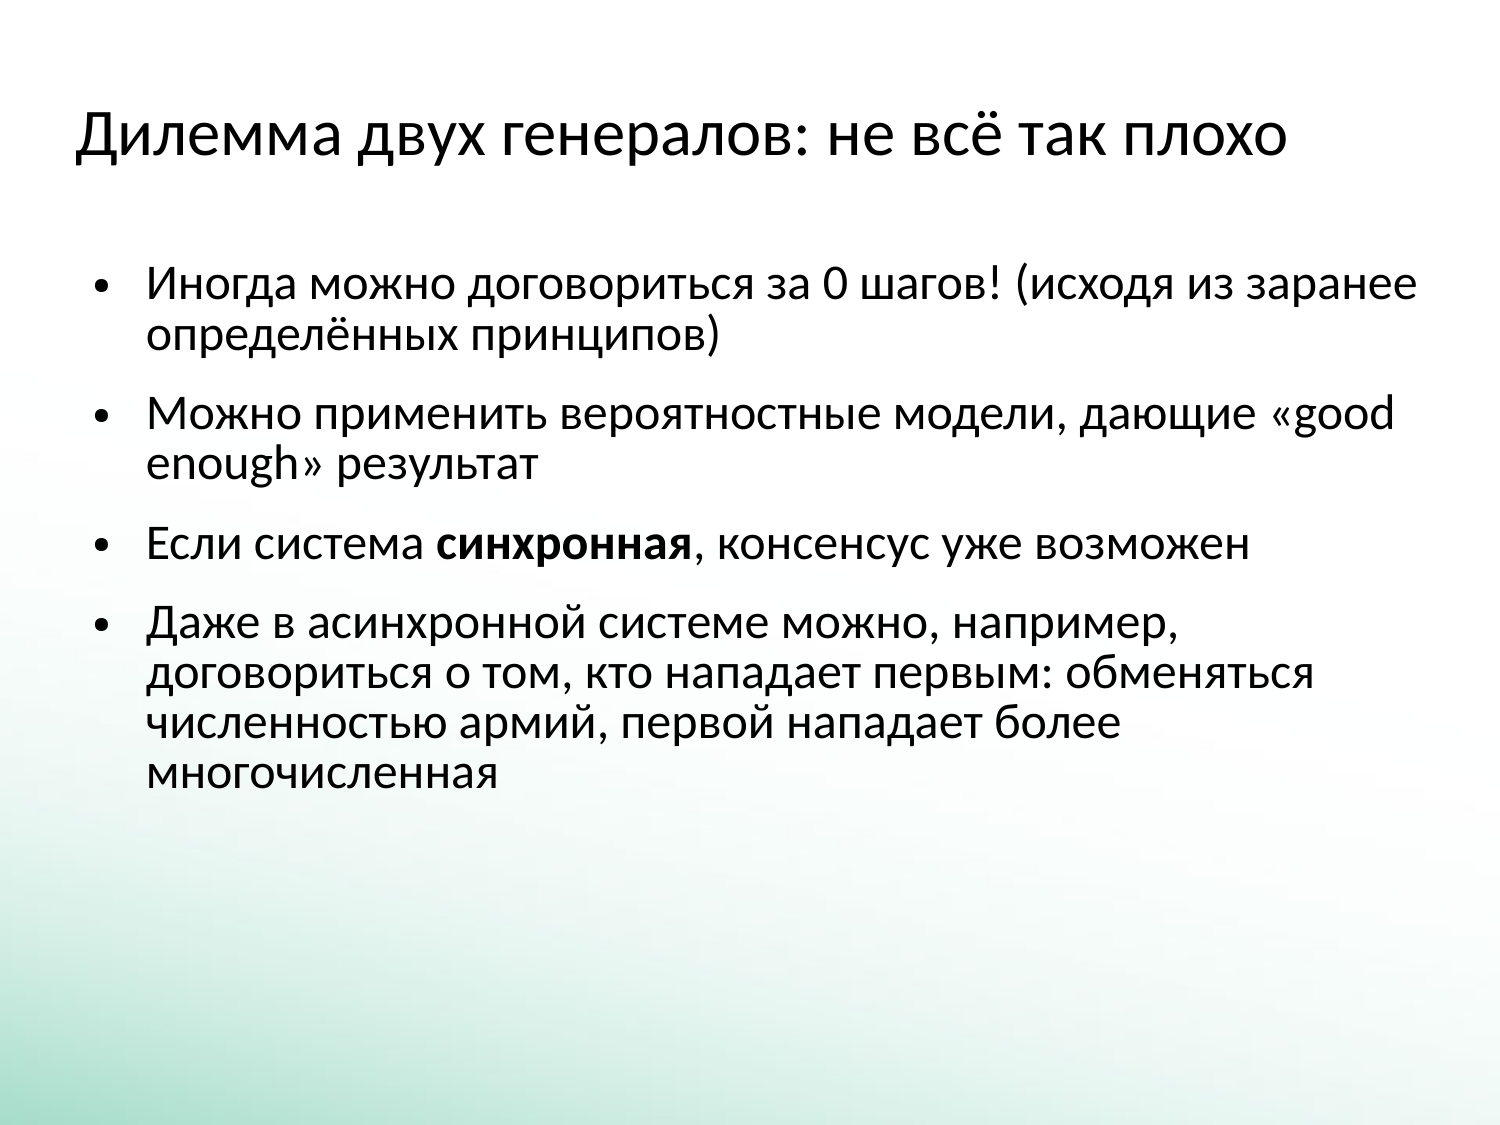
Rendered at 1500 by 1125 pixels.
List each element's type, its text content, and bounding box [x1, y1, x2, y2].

list Иногда можно договориться за 0 шагов! (исходя из заранее определённых принципов) Можно применить вероятностные модели, дающие «good enough» результат Если система синхронная, консенсус уже возможен Даже в асинхронной системе можно, например, договориться о том, кто нападает первым: обменяться численностью армий, первой нападает более многочисленная [75, 262, 1425, 1005]
picture [0, 0, 1500, 1125]
title Дилемма двух генералов: не всё так плохо [75, 45, 1425, 233]
